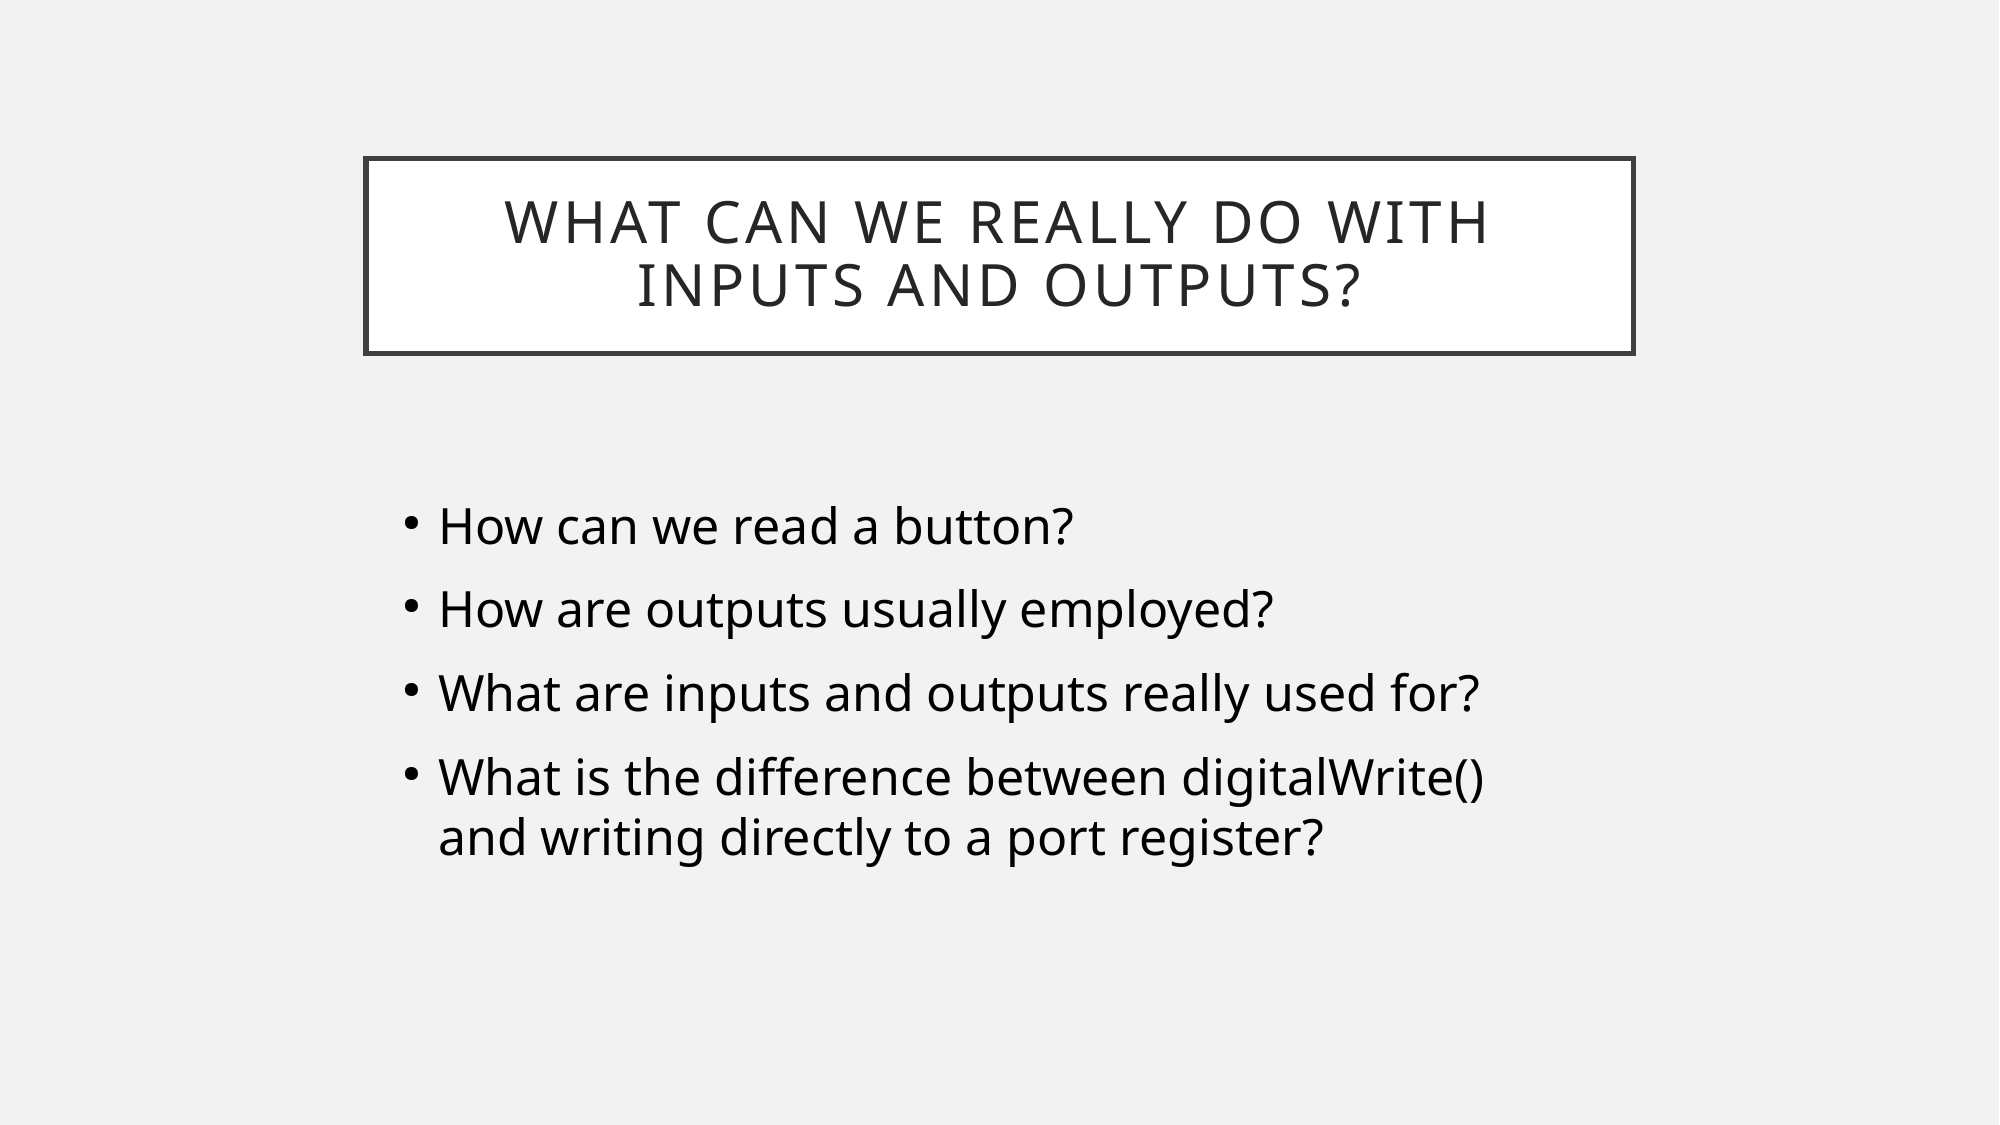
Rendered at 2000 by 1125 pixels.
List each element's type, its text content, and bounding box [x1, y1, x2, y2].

title What can we really do with inputs and outputs? [365, 158, 1634, 354]
text_box How can we read a button? How are outputs usually employed? What are inputs and outputs really used for? What is the difference between digitalWrite() and writing directly to a port register? [387, 486, 1598, 873]
